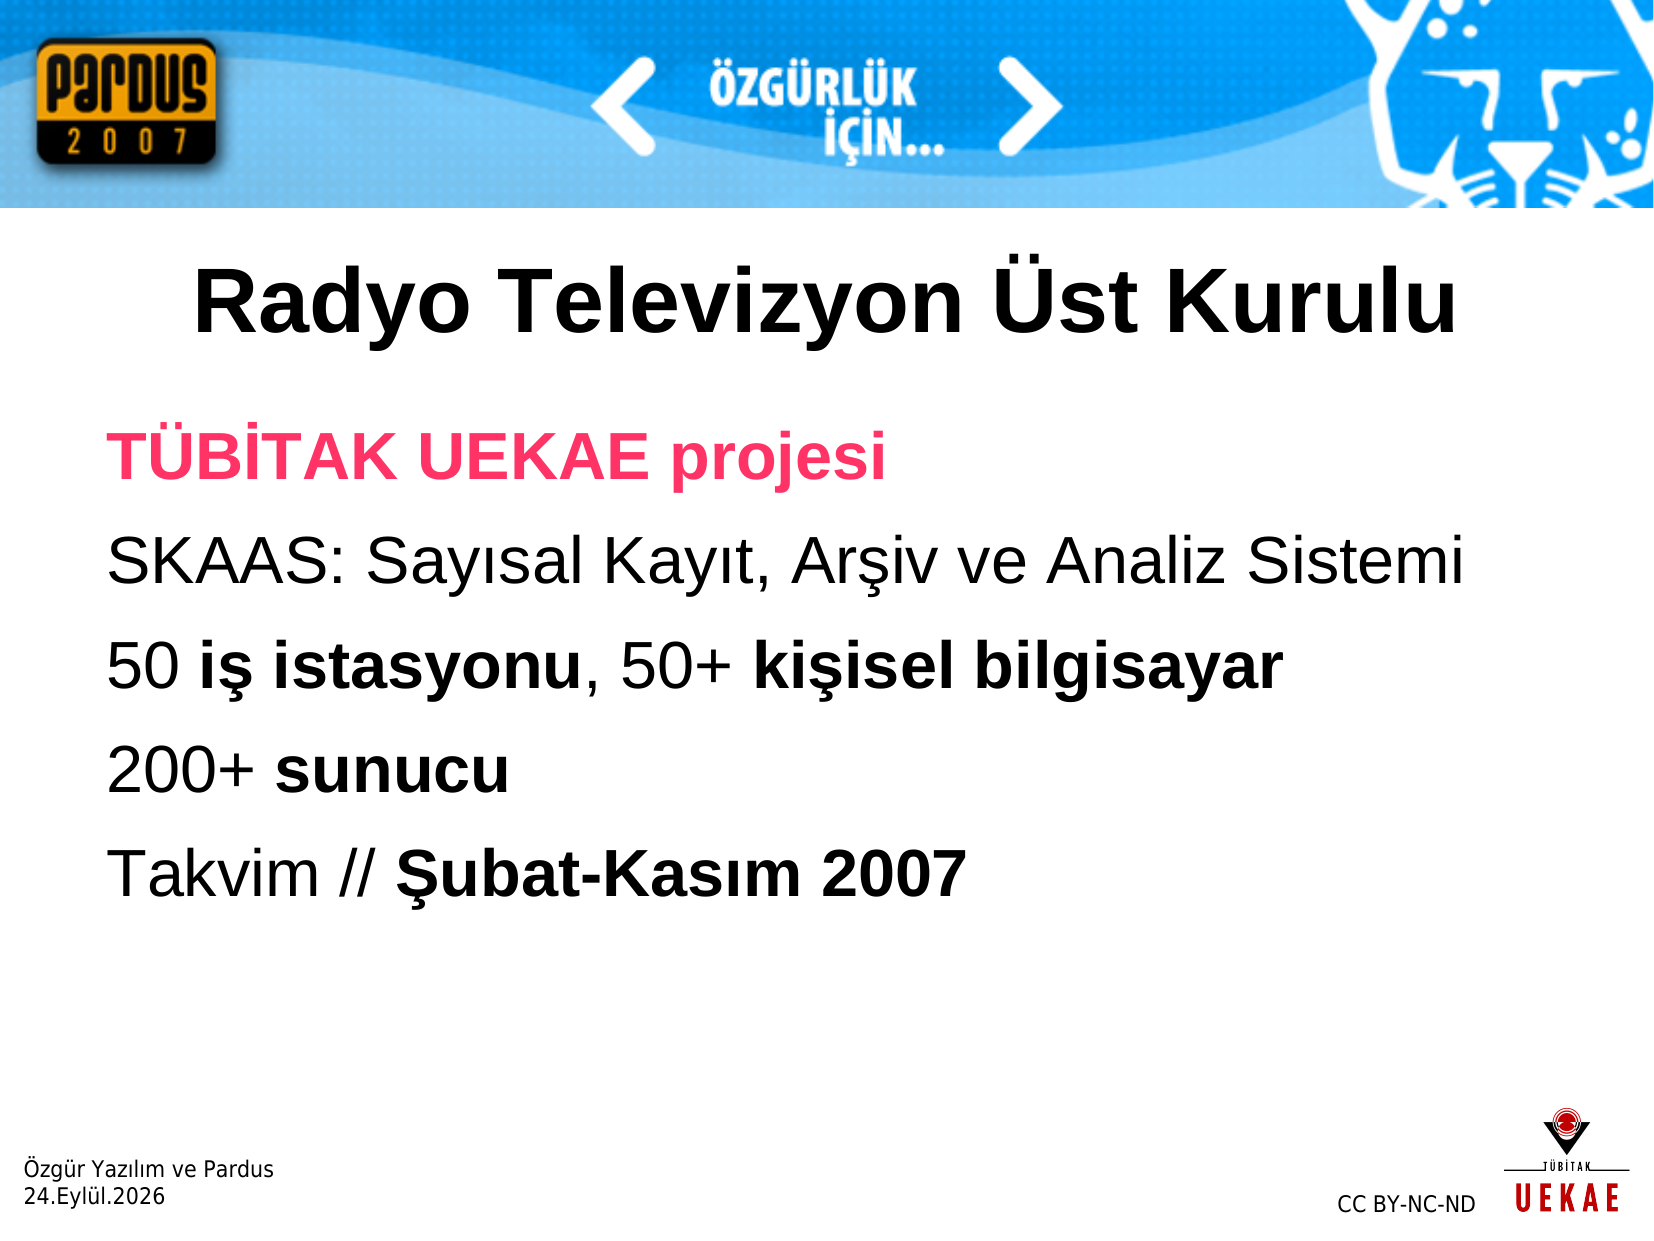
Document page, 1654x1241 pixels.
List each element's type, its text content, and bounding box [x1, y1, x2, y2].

picture [1500, 1104, 1634, 1215]
picture [0, 0, 1654, 208]
title Radyo Televizyon Üst Kurulu [82, 197, 1571, 405]
list TÜBİTAK UEKAE projesi SKAAS: Sayısal Kayıt, Arşiv ve Analiz Sistemi 50 iş istasyonu, 50+ kişisel bilgisayar 200+ sunucu Takvim // Şubat-Kasım 2007 [88, 419, 1571, 1056]
